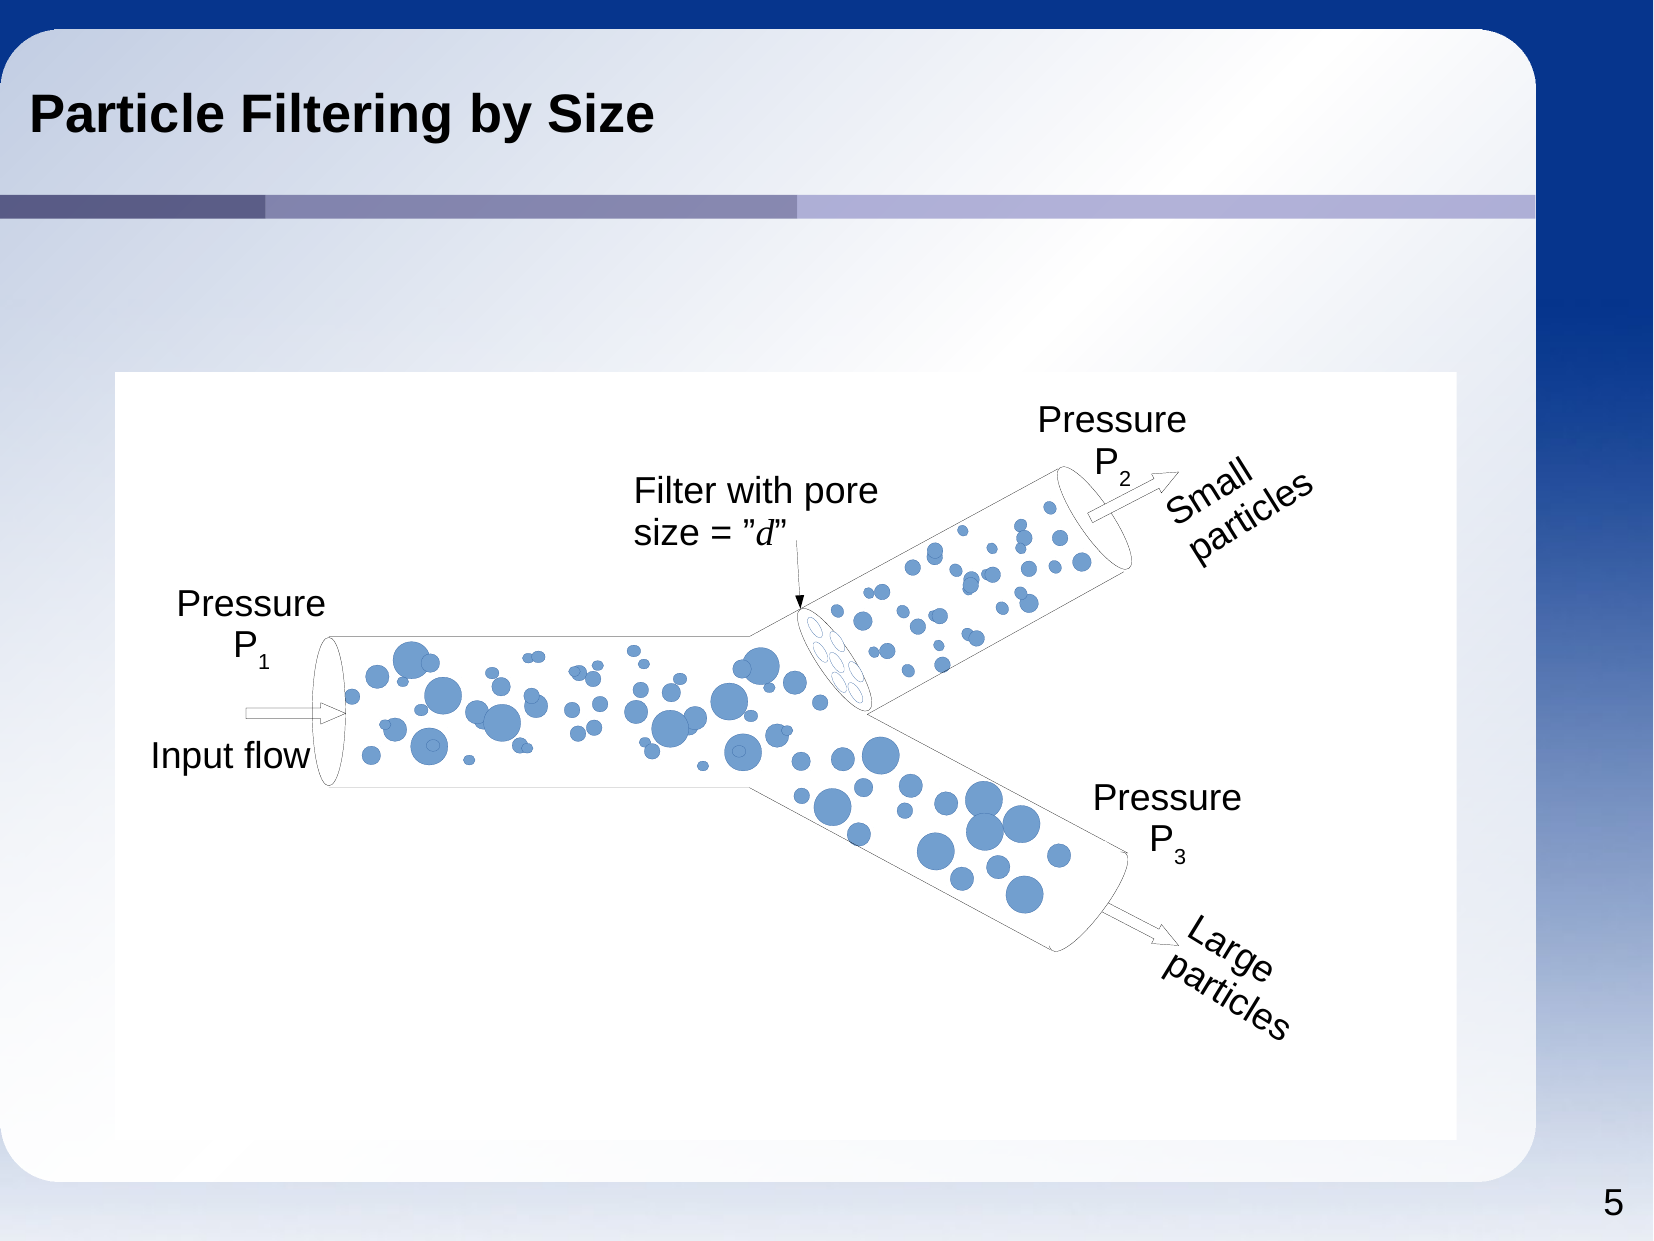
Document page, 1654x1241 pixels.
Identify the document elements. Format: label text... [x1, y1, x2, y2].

picture [0, 0, 1654, 1241]
chart [114, 371, 1457, 1141]
title Particle Filtering by Size [29, 49, 1506, 178]
